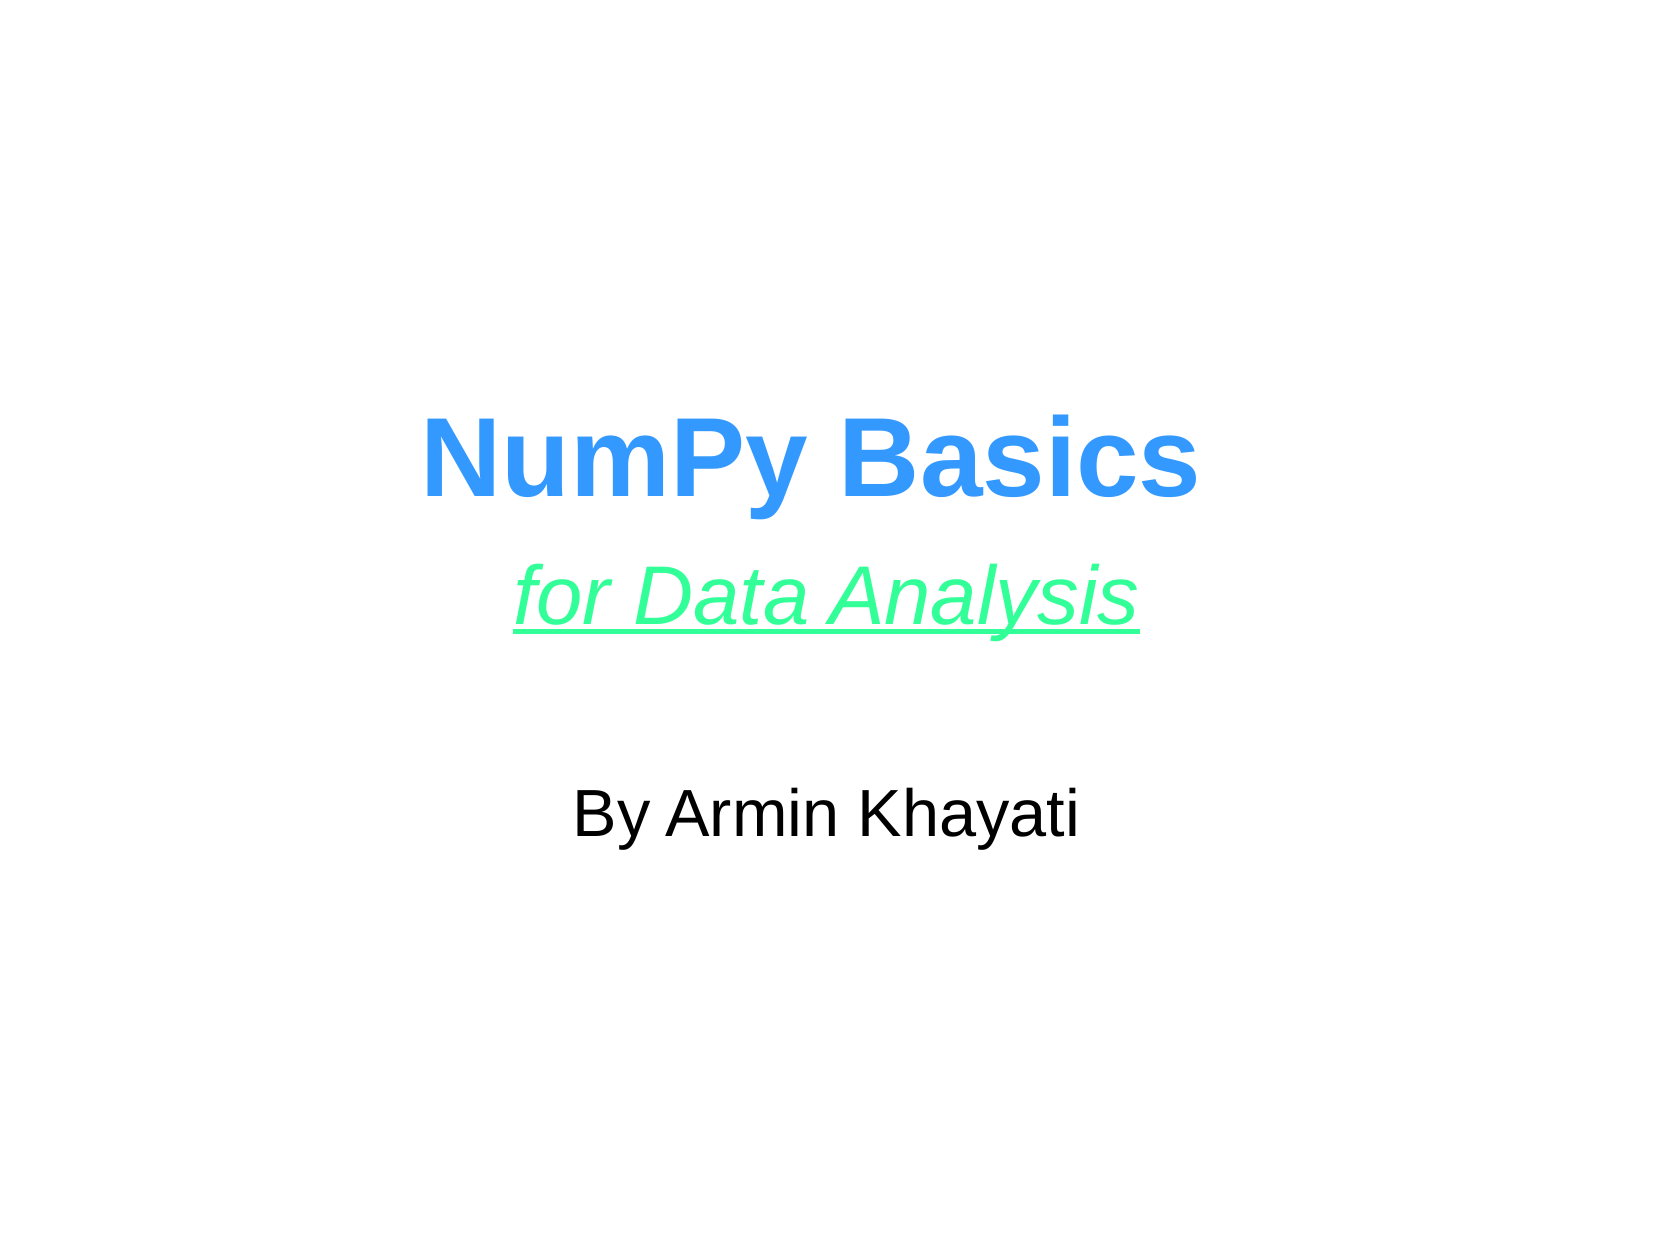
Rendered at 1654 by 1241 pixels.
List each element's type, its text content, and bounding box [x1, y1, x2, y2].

list NumPy Basics for Data Analysis By Armin Khayati [82, 290, 1571, 1010]
